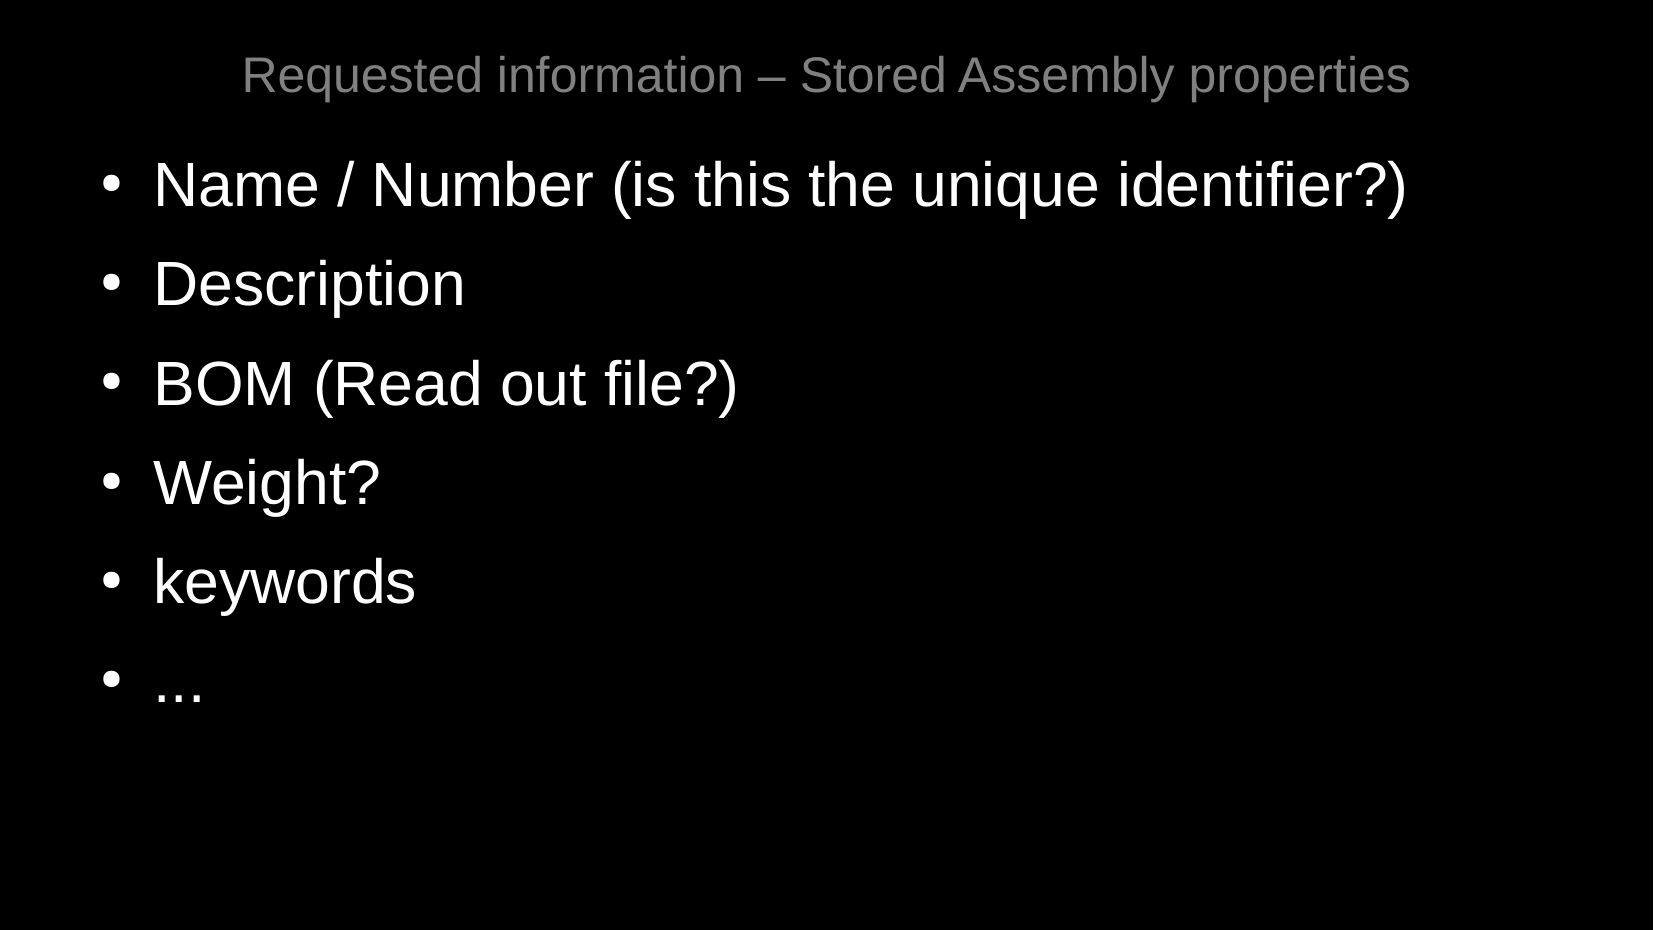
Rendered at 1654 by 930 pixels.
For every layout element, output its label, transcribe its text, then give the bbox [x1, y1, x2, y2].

list Name / Number (is this the unique identifier?) Description BOM (Read out file?) Weight? keywords ... [82, 150, 1571, 826]
title Requested information – Stored Assembly properties [82, 37, 1571, 113]
